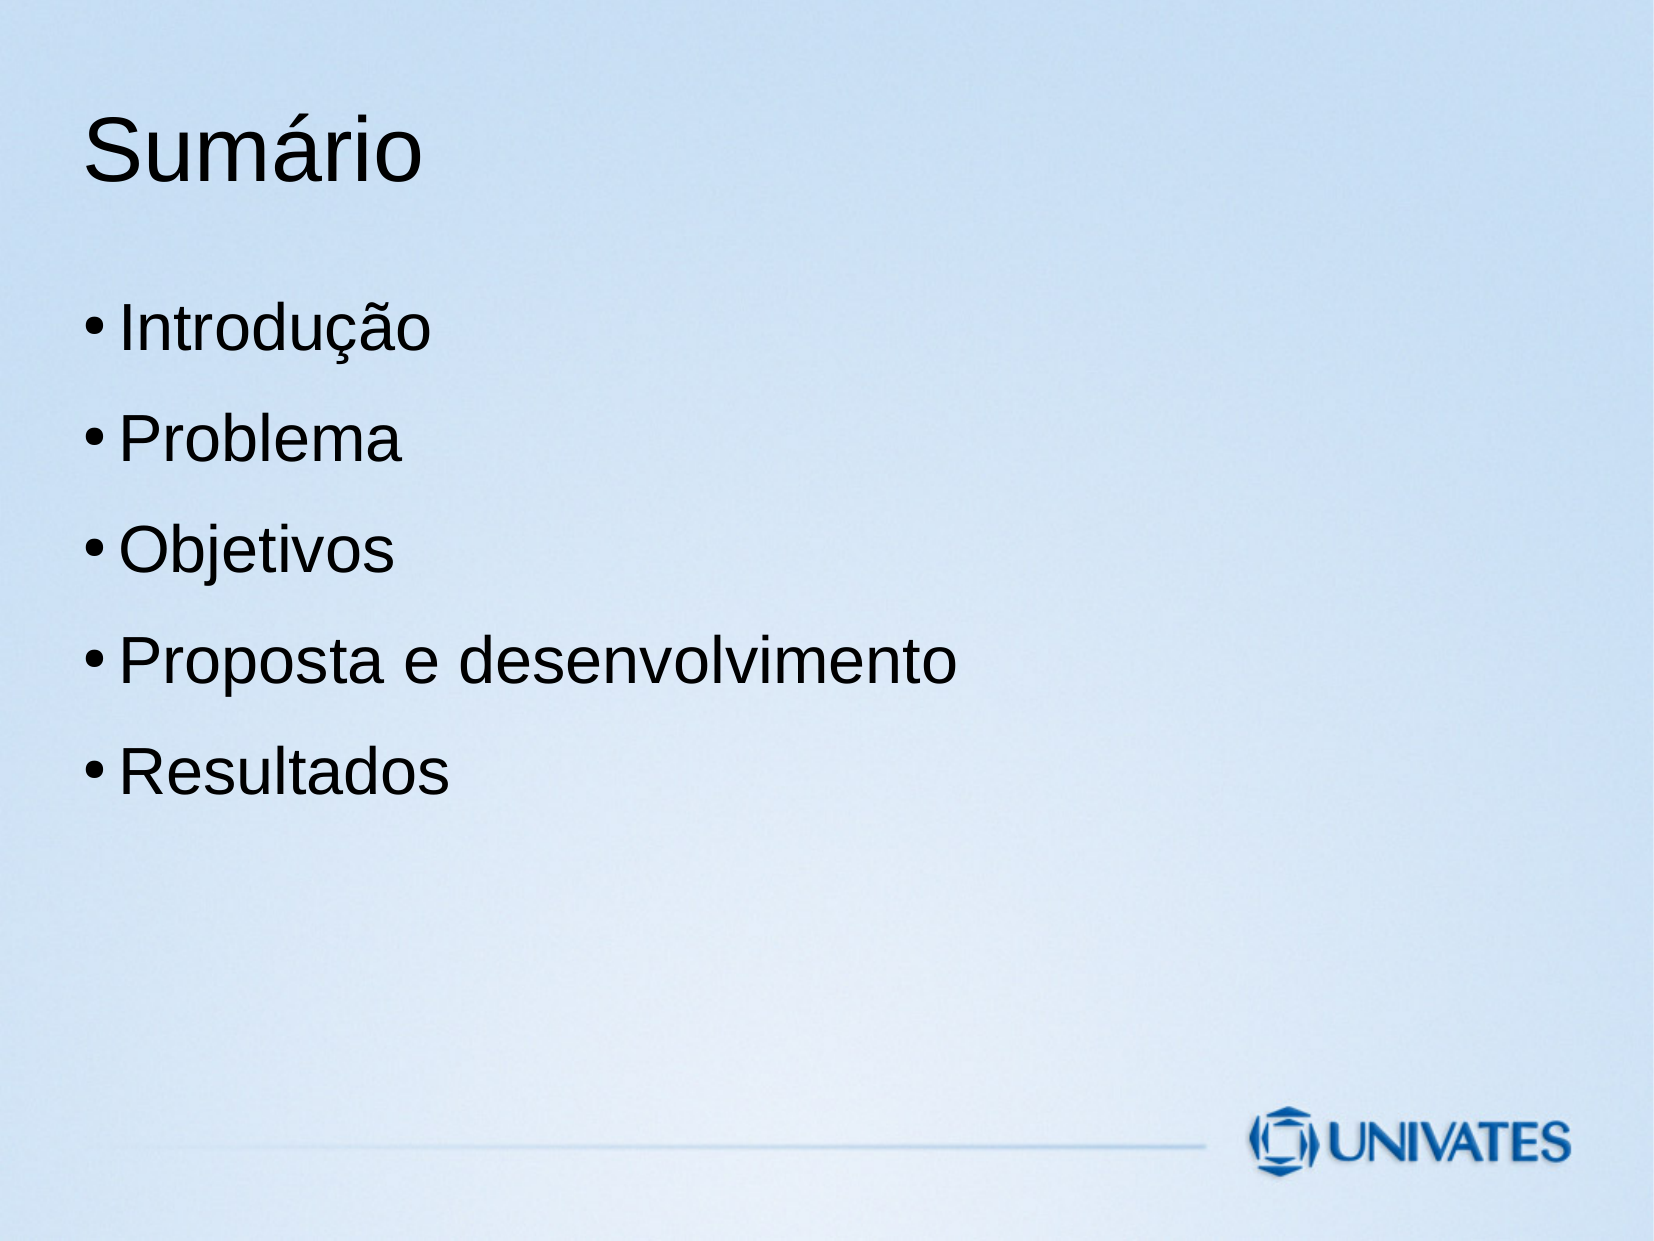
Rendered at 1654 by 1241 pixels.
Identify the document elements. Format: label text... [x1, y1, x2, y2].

picture [0, 0, 1654, 1241]
subtitle Introdução Problema Objetivos Proposta e desenvolvimento Resultados [82, 290, 1571, 1010]
title Sumário [82, 49, 1571, 257]
